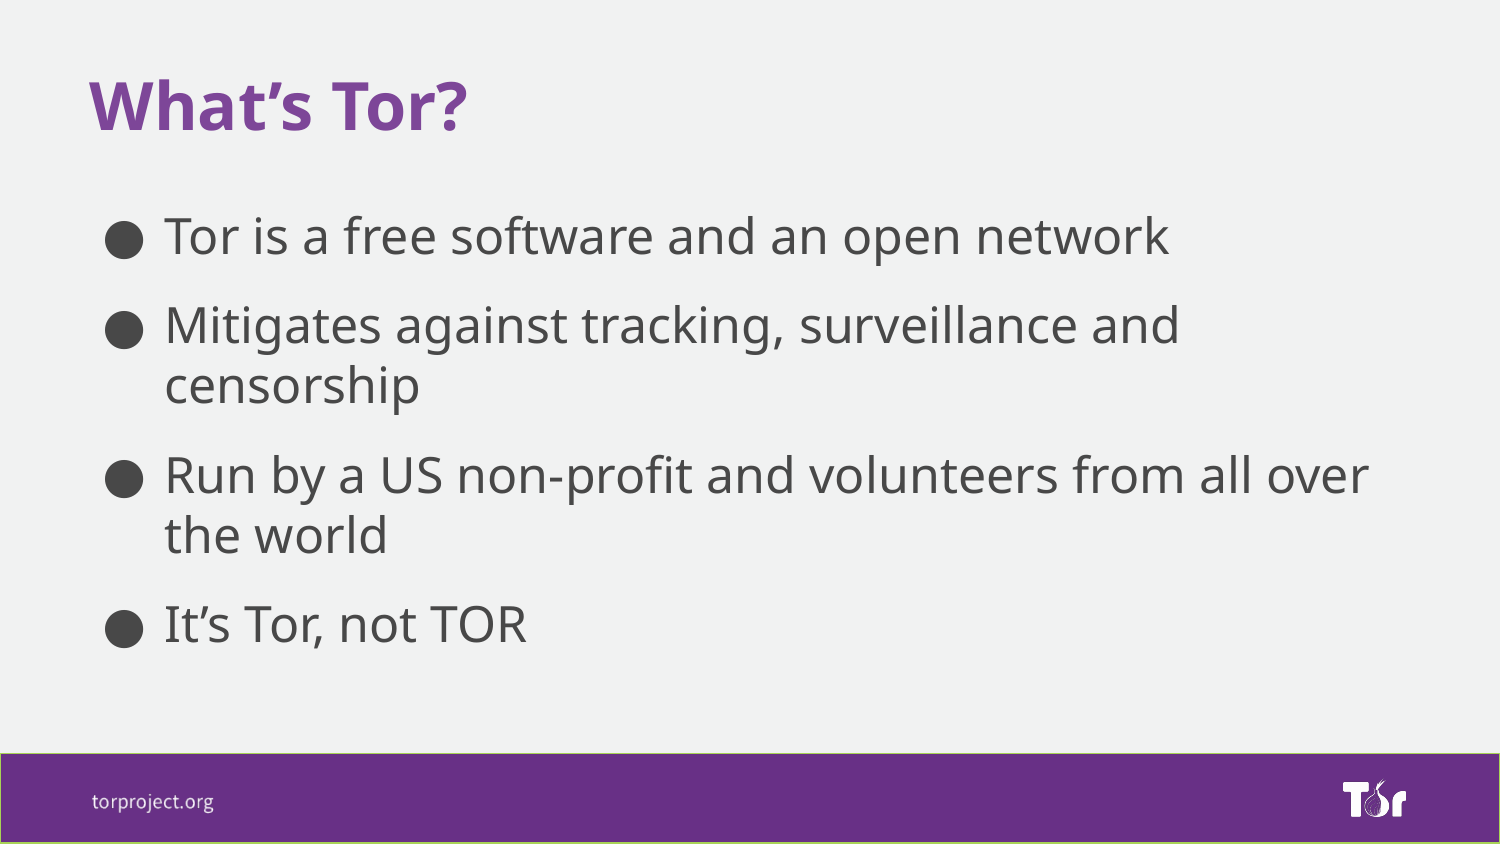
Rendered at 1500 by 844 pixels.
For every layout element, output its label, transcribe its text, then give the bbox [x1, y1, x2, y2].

picture [75, 780, 604, 821]
text_box Tor is a free software and an open network Mitigates against tracking, surveillance and censorship Run by a US non-profit and volunteers from all over the world It’s Tor, not TOR [75, 196, 1425, 754]
text_box What’s Tor? [75, 33, 1425, 174]
picture [1343, 778, 1406, 817]
